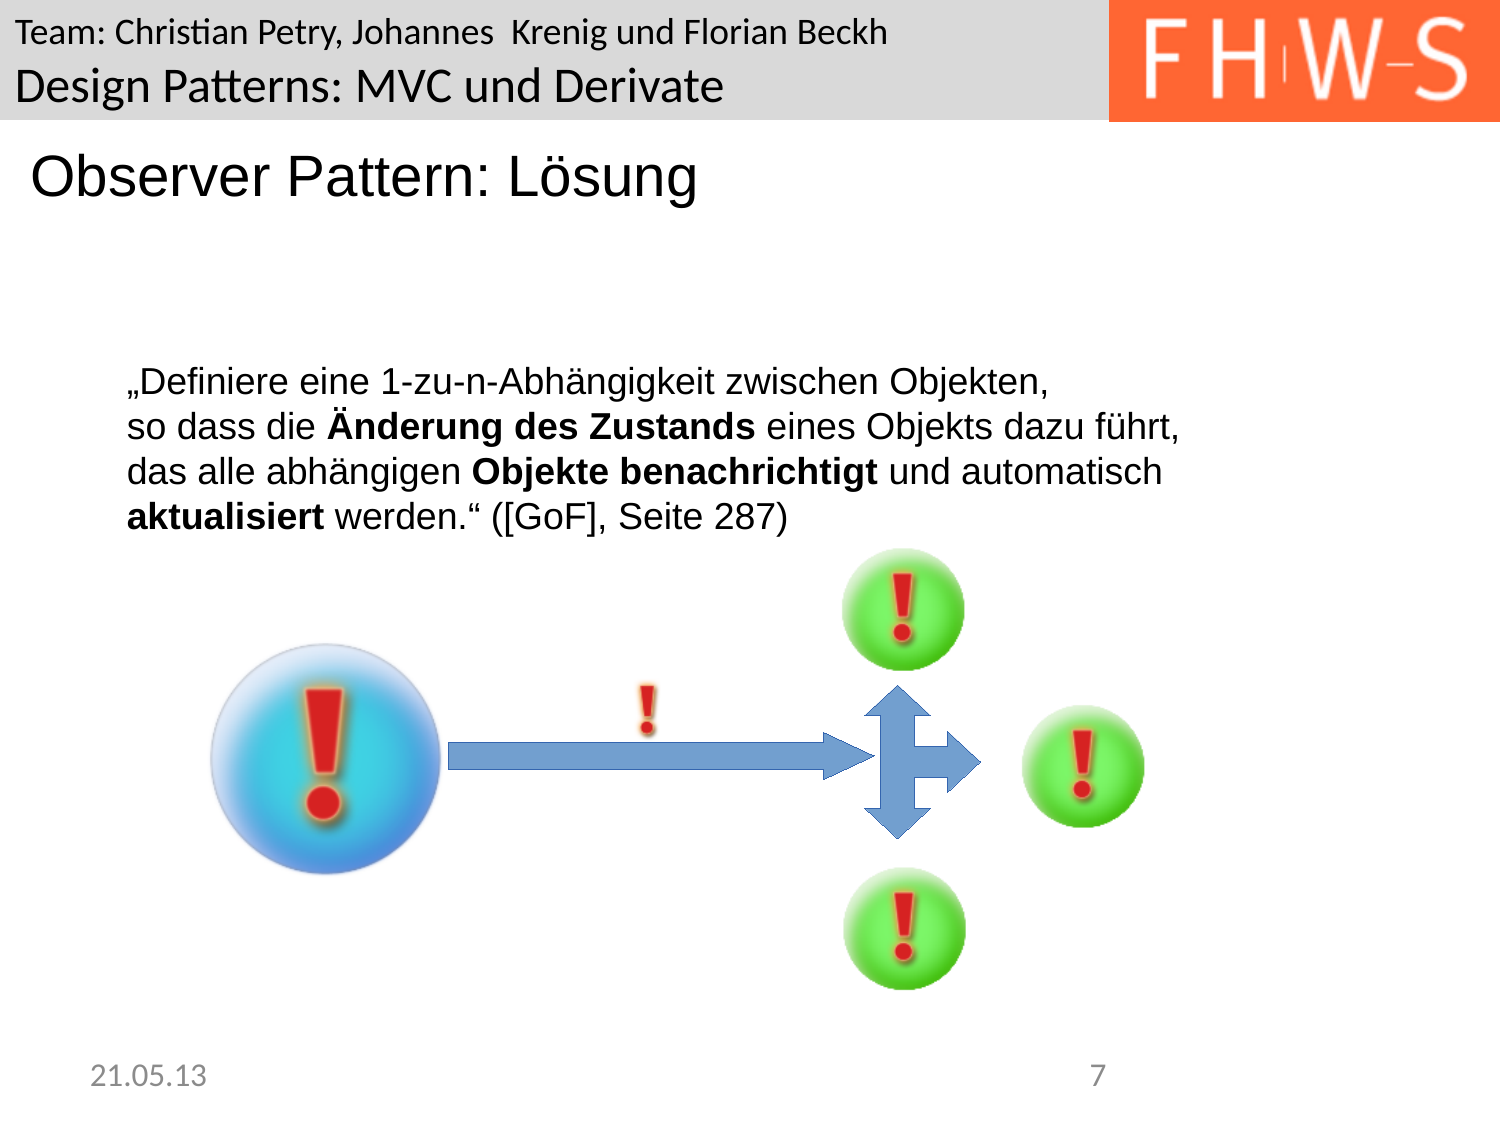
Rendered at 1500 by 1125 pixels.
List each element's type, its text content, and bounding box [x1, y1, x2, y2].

text_box „Definiere eine 1-zu-n-Abhängigkeit zwischen Objekten, so dass die Änderung des Zustands eines Objekts dazu führt, das alle abhängigen Objekte benachrichtigt und automatisch aktualisiert werden.“ ([GoF], Seite 287) [112, 349, 1199, 545]
text_box [864, 685, 981, 839]
text_box [448, 732, 875, 780]
picture [165, 543, 1264, 997]
text_box 21.05.13 [74, 1042, 425, 1103]
text_box Observer Pattern: Lösung [15, 141, 780, 206]
text_box <Nummer> [1074, 1042, 1425, 1103]
picture [1109, 0, 1500, 122]
